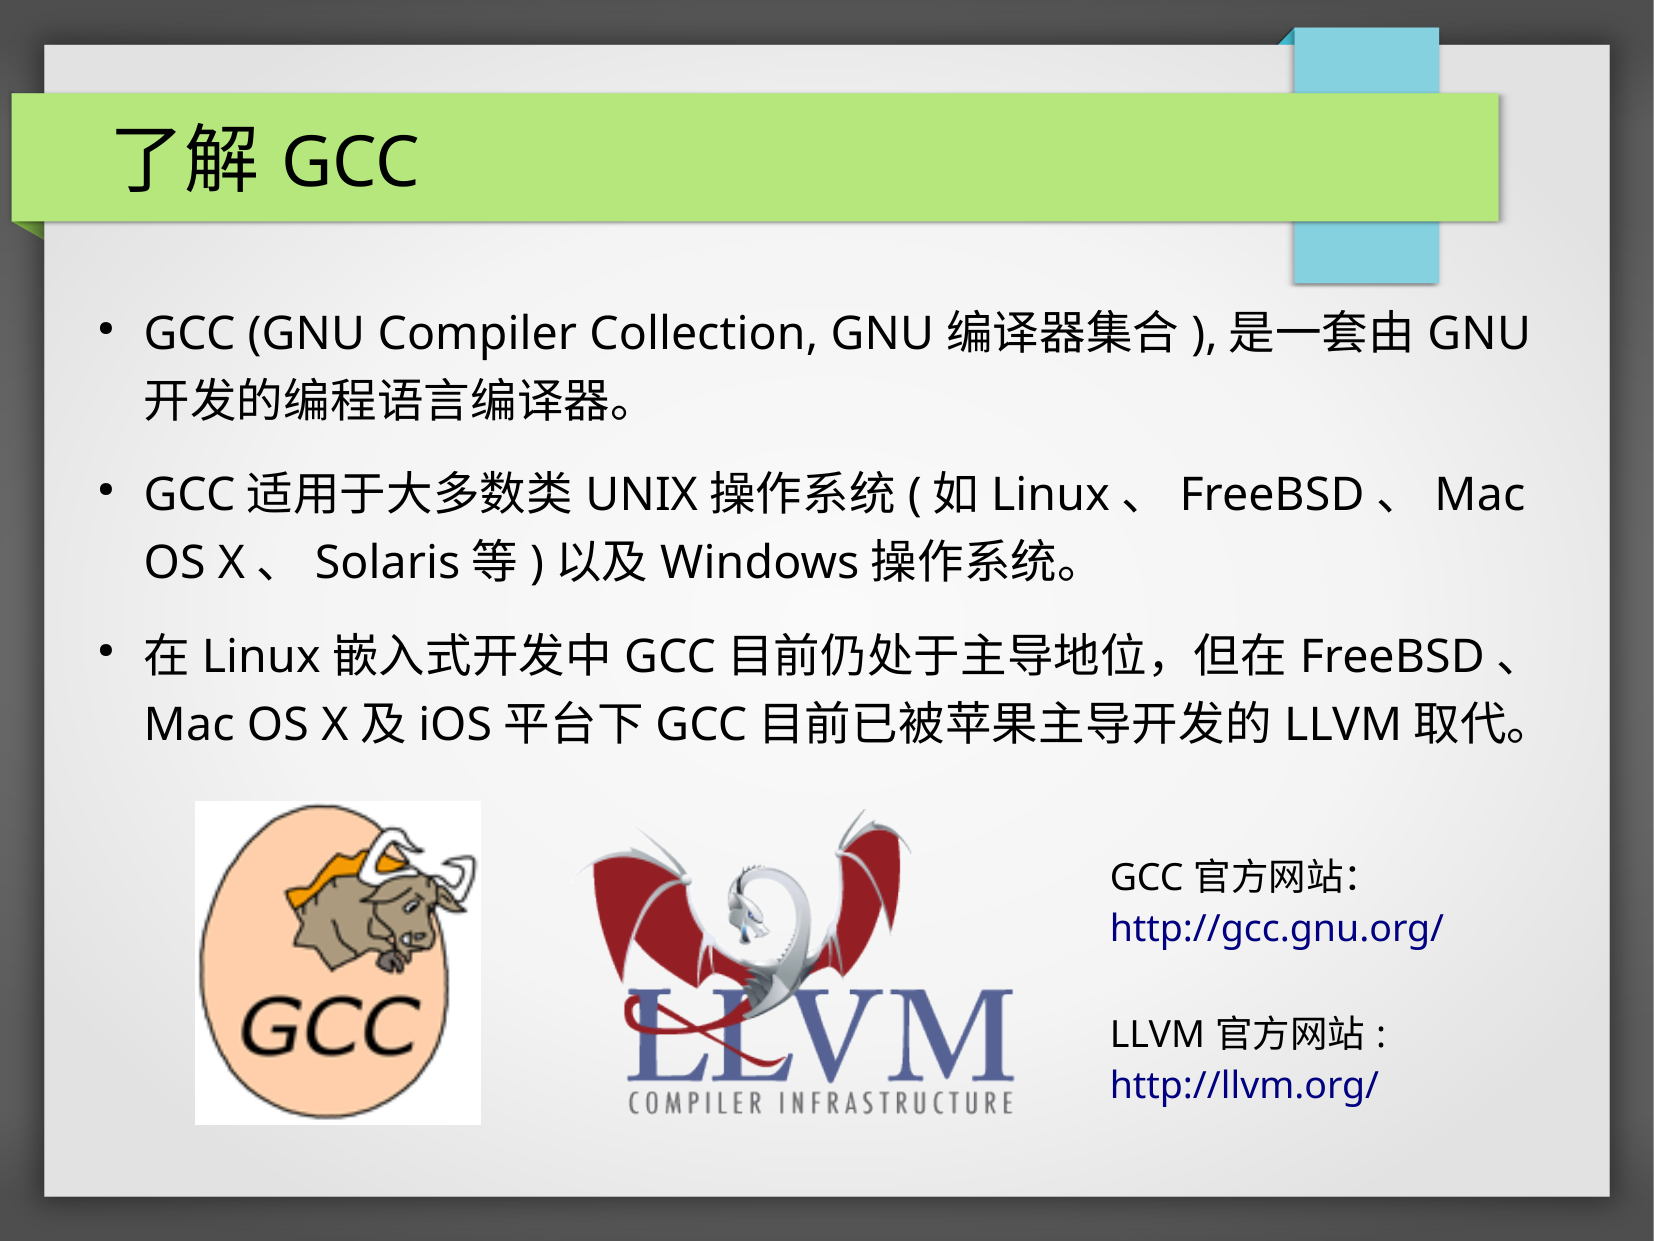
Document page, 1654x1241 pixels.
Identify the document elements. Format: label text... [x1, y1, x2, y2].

picture [0, 0, 1654, 1241]
title 了解GCC [82, 94, 1264, 213]
text_box GCC官方网站： http://gcc.gnu.org/ LLVM官方网站: http://llvm.org/ [1095, 840, 1481, 1062]
list GCC (GNU Compiler Collection, GNU编译器集合),是一套由GNU开发的编程语言编译器。 GCC适用于大多数类UNIX操作系统(如Linux、FreeBSD、Mac OS X、Solaris等)以及Windows操作系统。 在Linux嵌入式开发中GCC目前仍处于主导地位，但在FreeBSD、Mac OS X及iOS平台下GCC目前已被苹果主导开发的LLVM取代。 [82, 295, 1571, 796]
